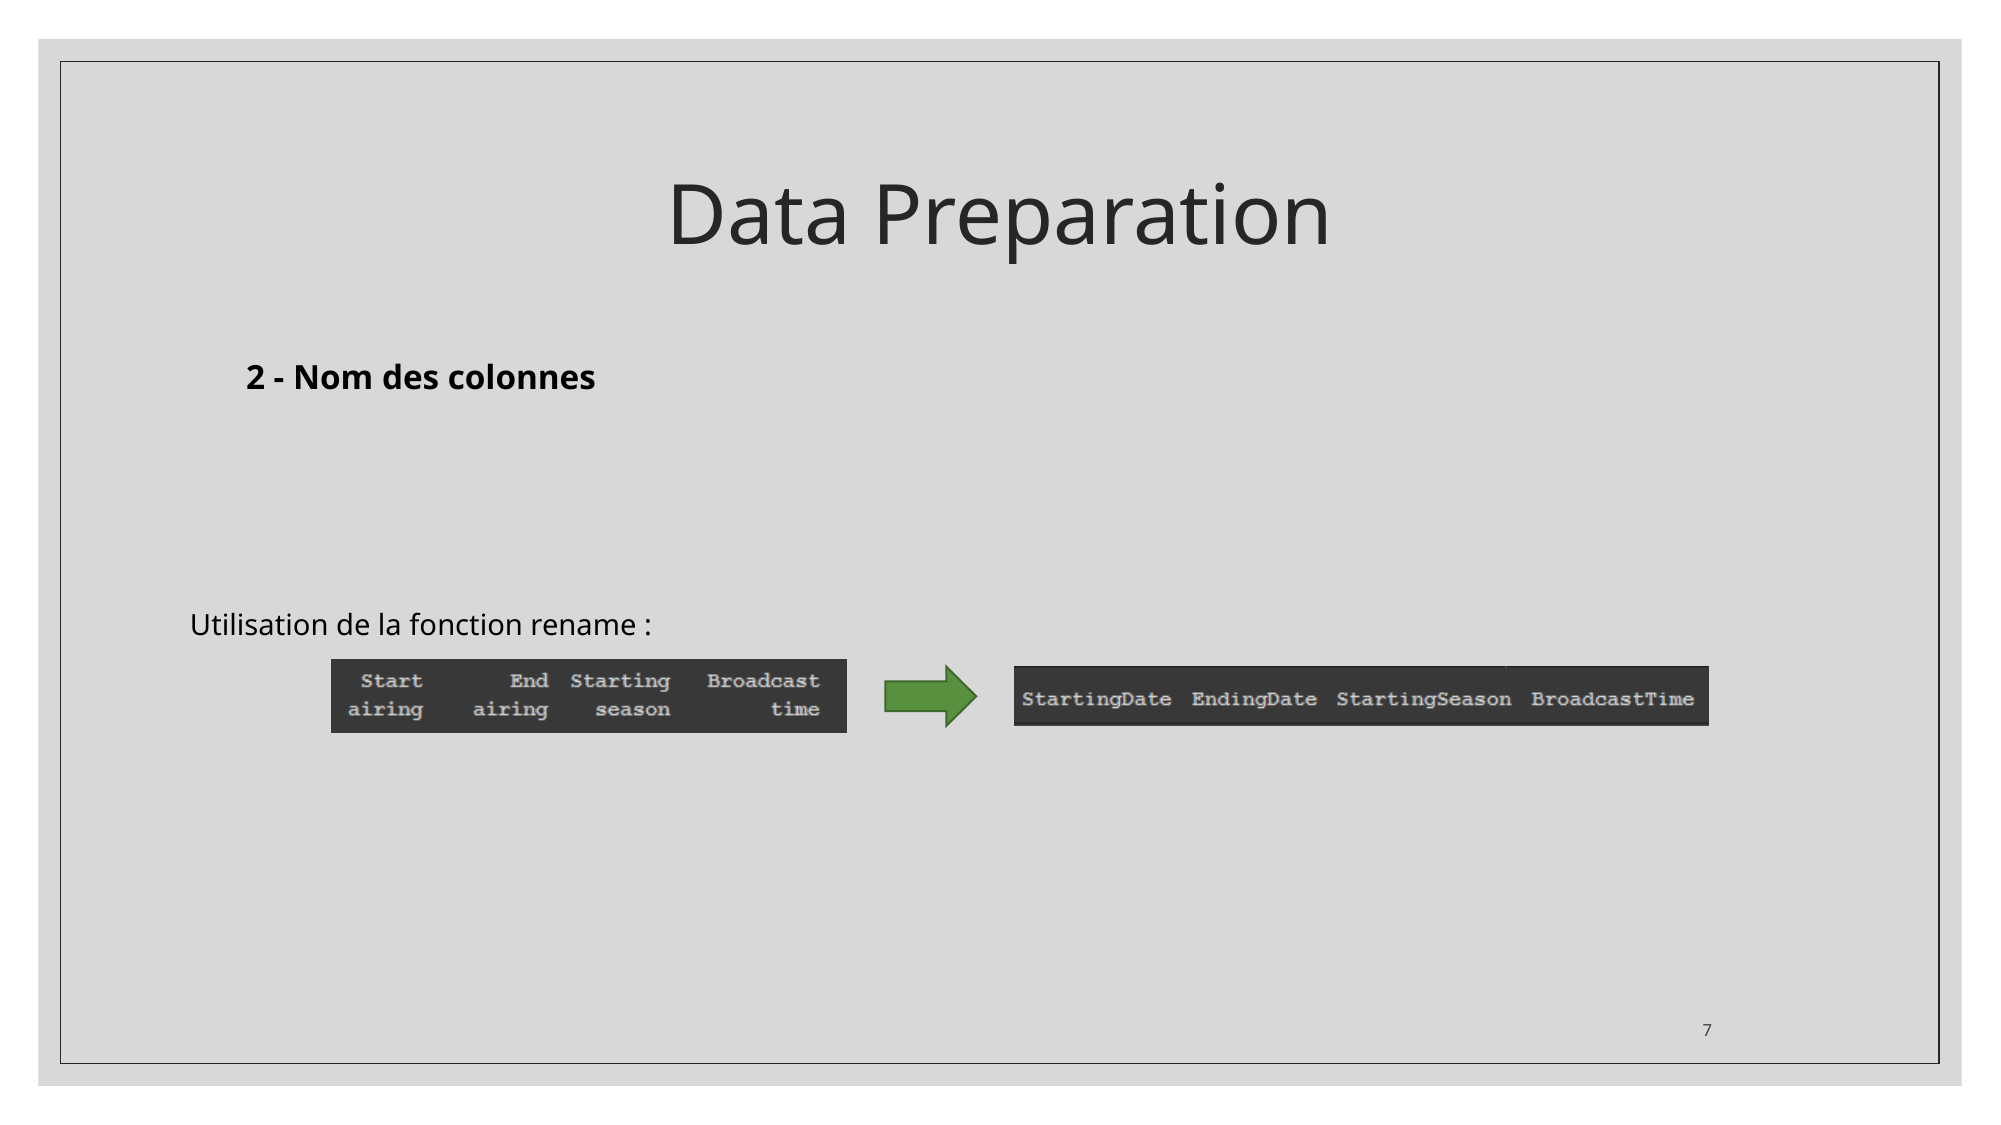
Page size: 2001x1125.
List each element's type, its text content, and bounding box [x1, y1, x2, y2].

list 2 - Nom des colonnes Utilisation de la fonction rename : [174, 345, 1825, 977]
text_box [885, 666, 977, 726]
text_box [1687, 990, 1825, 1051]
picture [331, 659, 847, 734]
picture [1014, 666, 1709, 726]
title Data Preparation [174, 105, 1825, 331]
